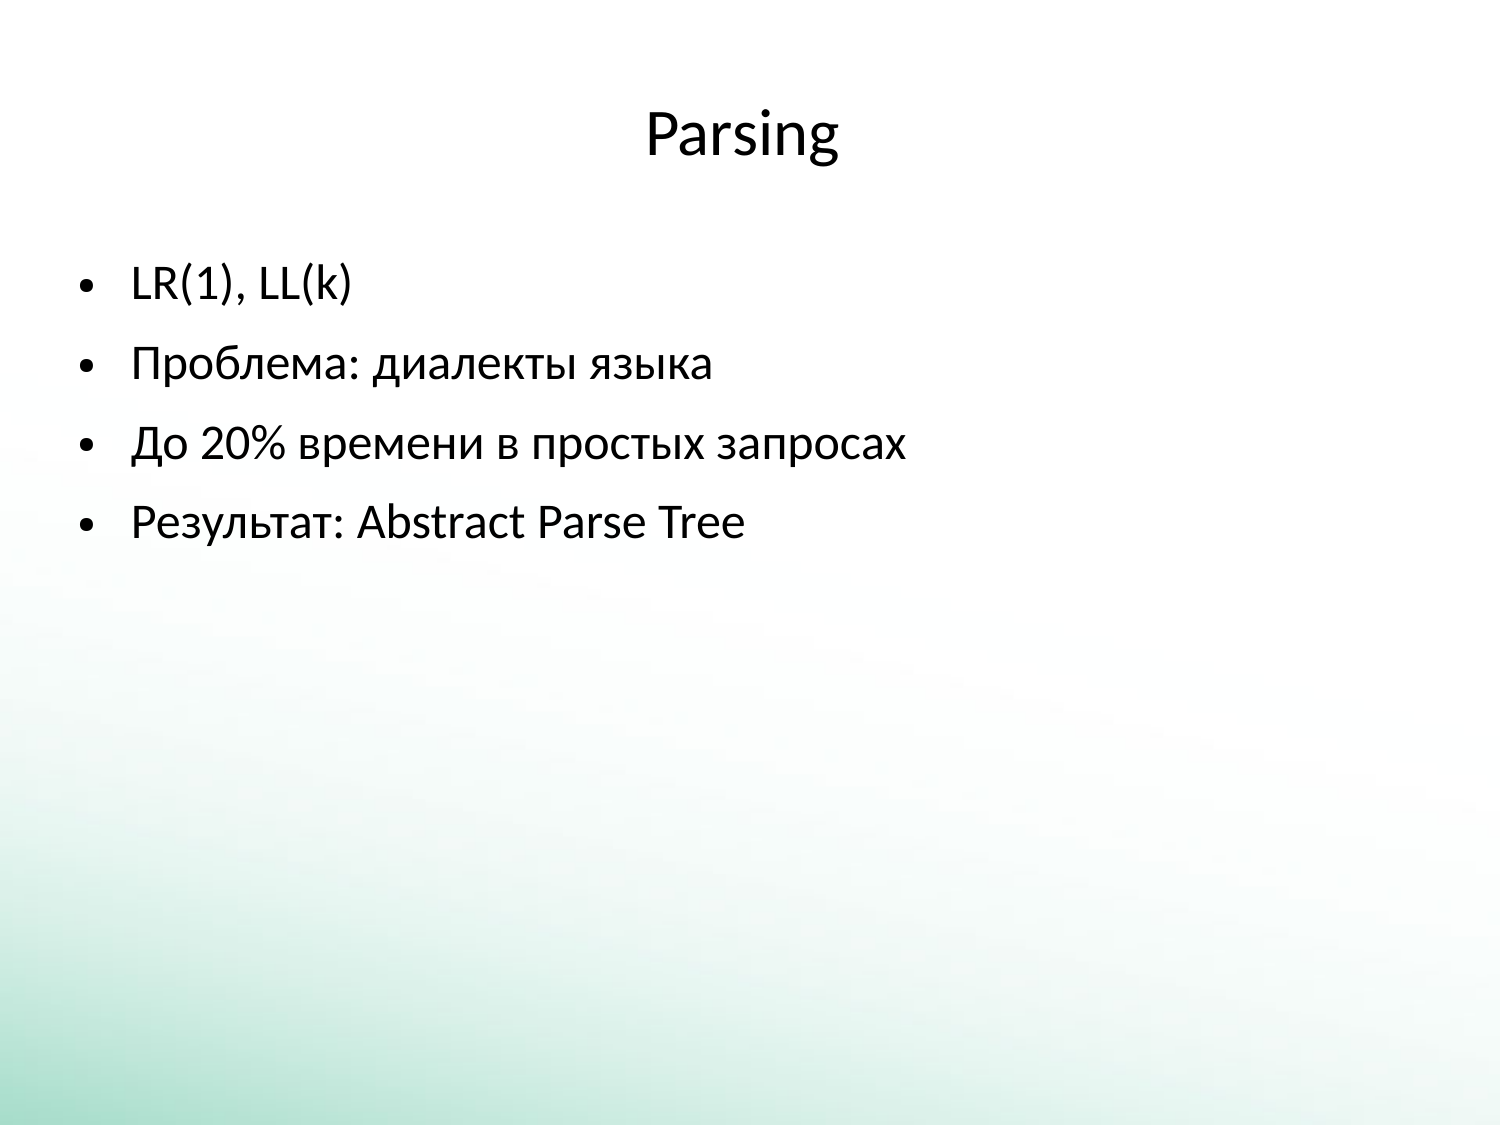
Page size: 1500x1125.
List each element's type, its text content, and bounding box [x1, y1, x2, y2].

picture [0, 0, 1500, 1125]
title Parsing [75, 45, 1425, 233]
list LR(1), LL(k) Проблема: диалекты языка До 20% времени в простых запросах Результат: Abstract Parse Tree [60, 262, 1411, 1005]
